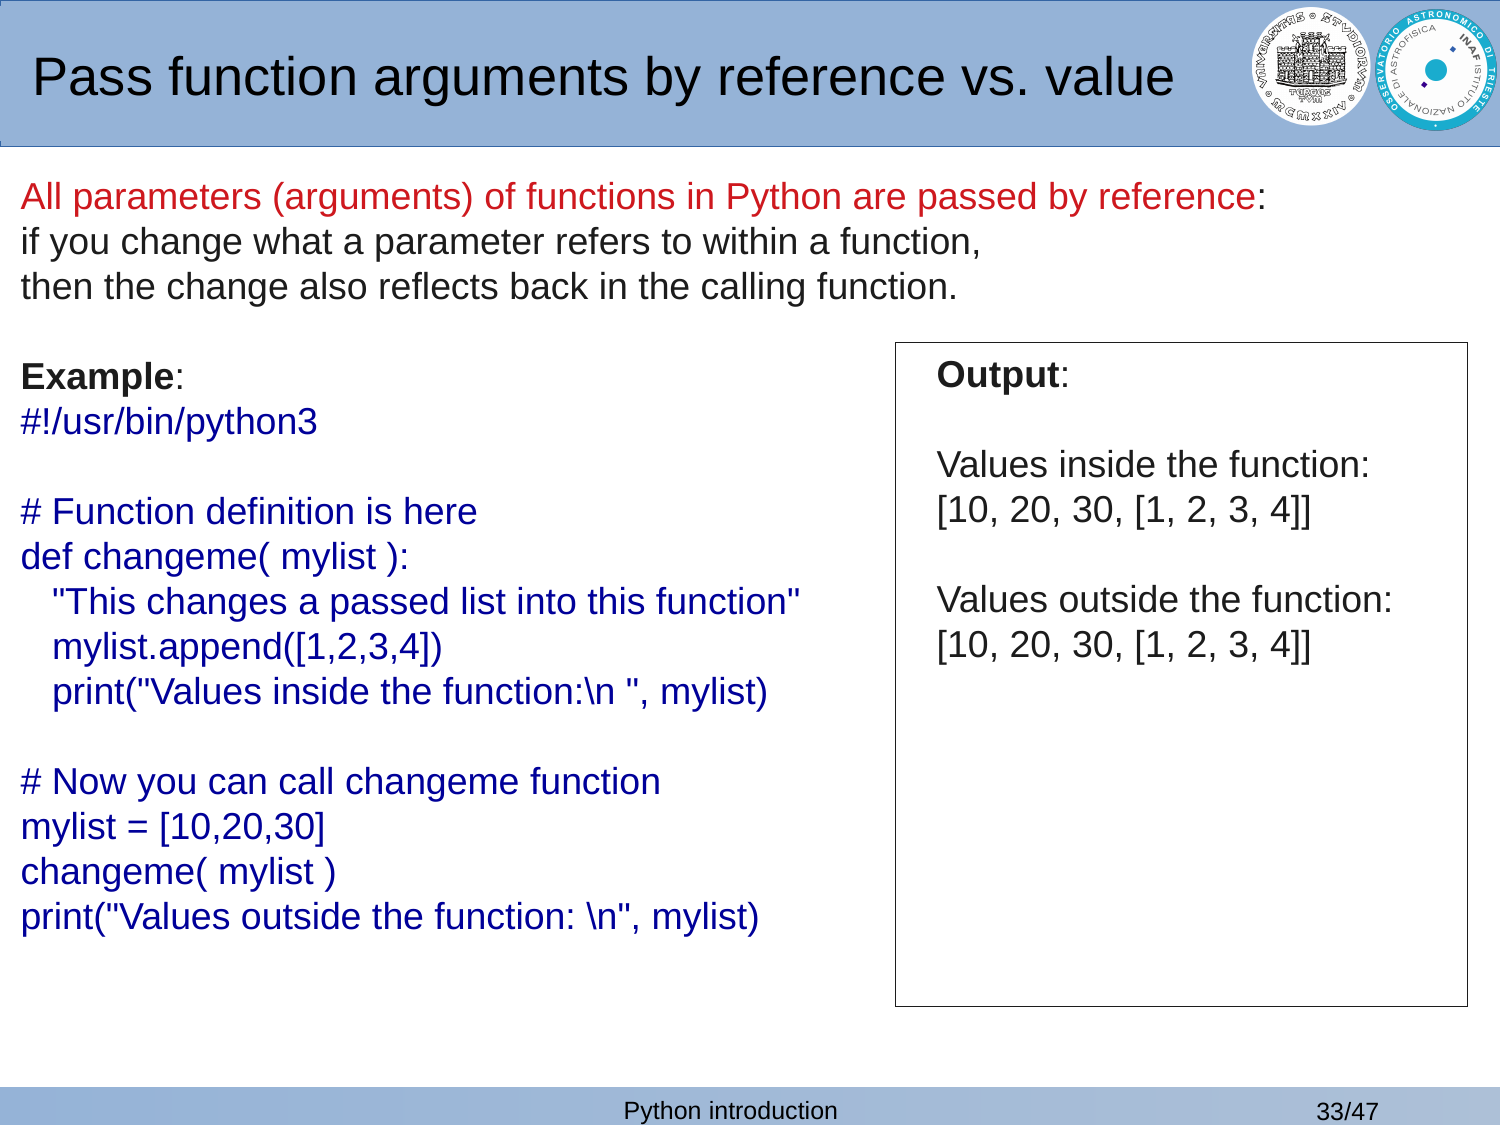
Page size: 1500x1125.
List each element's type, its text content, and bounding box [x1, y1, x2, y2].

text_box Pass function arguments by reference vs. value [0, 5, 1243, 141]
list Output: Values inside the function: [10, 20, 30, [1, 2, 3, 4]] Values outside the function: [10, 20, 30, [1, 2, 3, 4]] [921, 342, 1500, 993]
list All parameters (arguments) of functions in Python are passed by reference: if you change what a parameter refers to within a function, then the change also reflects back in the calling function. Example: #!/usr/bin/python3 # Function definition is here def changeme( mylist ): "This changes a passed list into this function" mylist.append([1,2,3,4]) print("Values inside the function:\n ", mylist) # Now you can call changeme function mylist = [10,20,30] changeme( mylist ) print("Values outside the function: \n", mylist) [5, 164, 1500, 1075]
text_box [895, 342, 1468, 1007]
picture [1252, 0, 1500, 156]
